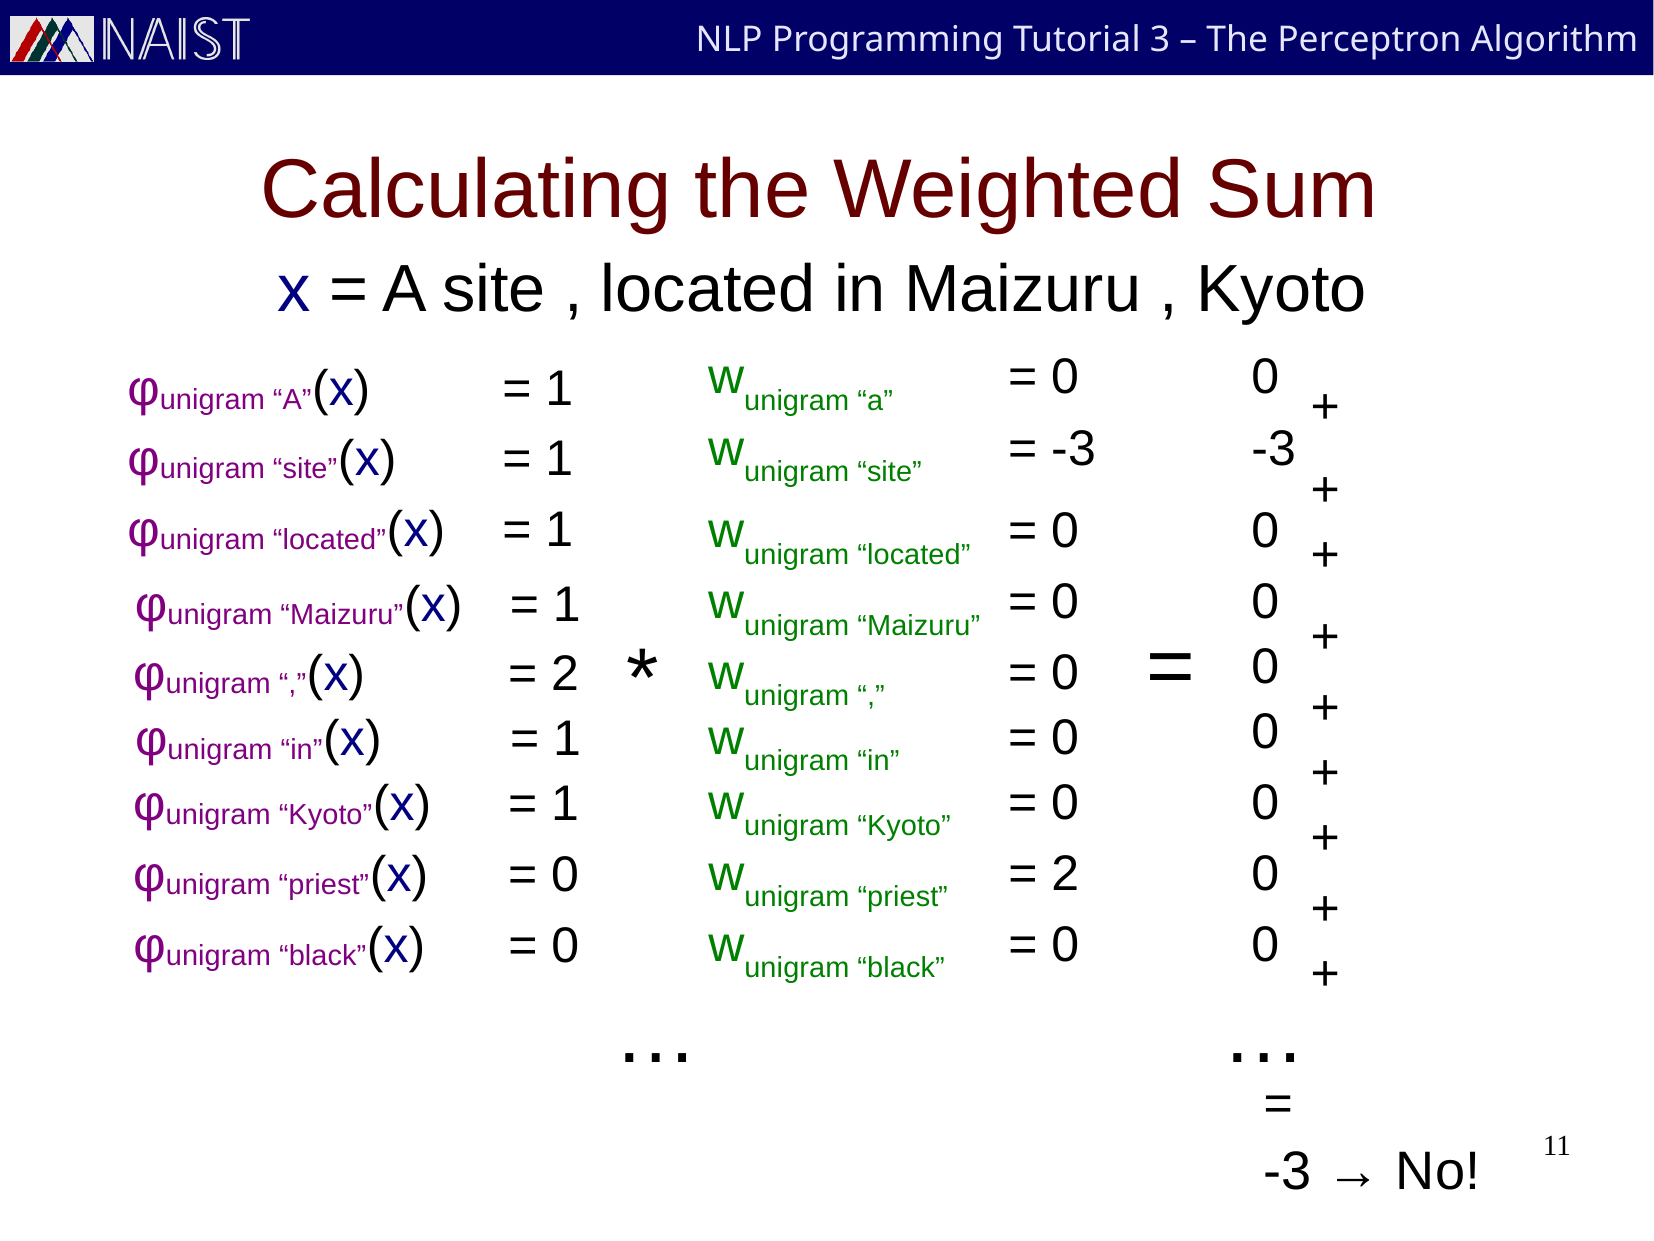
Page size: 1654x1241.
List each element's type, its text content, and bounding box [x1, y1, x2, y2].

text_box φunigram “priest”(x) = 0 [118, 838, 595, 909]
text_box + [1295, 370, 1355, 442]
text_box wunigram “located” = 0 [693, 495, 1095, 565]
text_box + [1295, 873, 1355, 938]
text_box wunigram “site” = -3 [693, 412, 1111, 495]
text_box 0 [1236, 695, 1295, 766]
text_box -3 → No! [1248, 1133, 1496, 1209]
text_box φunigram “black”(x) = 0 [118, 909, 595, 997]
text_box wunigram “,” = 0 [693, 636, 1095, 701]
text_box + [1295, 453, 1355, 518]
text_box * [611, 623, 674, 732]
text_box 0 [1236, 495, 1295, 565]
text_box wunigram “a” = 0 [693, 341, 1095, 412]
text_box φunigram “site”(x) = 1 [112, 422, 589, 493]
text_box wunigram “priest” = 2 [693, 837, 1095, 908]
text_box φunigram “in”(x) = 1 [120, 703, 596, 791]
text_box wunigram “Kyoto” = 0 [693, 766, 1095, 837]
text_box -3 [1236, 412, 1311, 483]
text_box 0 [1236, 908, 1295, 979]
text_box + [1295, 938, 1355, 1009]
text_box + [1295, 737, 1355, 802]
text_box + [1295, 802, 1355, 873]
text_box x = A site , located in Maizuru , Kyoto [262, 244, 1386, 334]
text_box 0 [1236, 837, 1295, 908]
text_box + [1295, 672, 1355, 737]
text_box φunigram “Kyoto”(x) = 1 [118, 768, 595, 838]
text_box + [1295, 601, 1355, 672]
text_box φunigram “,”(x) = 2 [118, 637, 595, 725]
picture [10, 16, 94, 62]
title Calculating the Weighted Sum [75, 92, 1564, 285]
text_box wunigram “in” = 0 [693, 701, 1095, 766]
picture [102, 17, 251, 60]
text_box = [1248, 1068, 1308, 1133]
text_box 0 [1236, 565, 1295, 630]
text_box 0 [1236, 630, 1295, 695]
text_box 0 [1236, 341, 1295, 412]
text_box + [1295, 518, 1355, 590]
text_box 0 [1236, 766, 1295, 837]
text_box wunigram “black” = 0 [693, 908, 1095, 992]
text_box φunigram “located”(x) = 1 [112, 493, 589, 581]
text_box φunigram “A”(x) = 1 [112, 353, 589, 422]
text_box … [599, 979, 713, 1088]
text_box = [1131, 611, 1210, 720]
text_box φunigram “Maizuru”(x) = 1 [120, 568, 596, 656]
text_box … [1207, 979, 1321, 1088]
text_box wunigram “Maizuru” = 0 [693, 565, 1095, 636]
